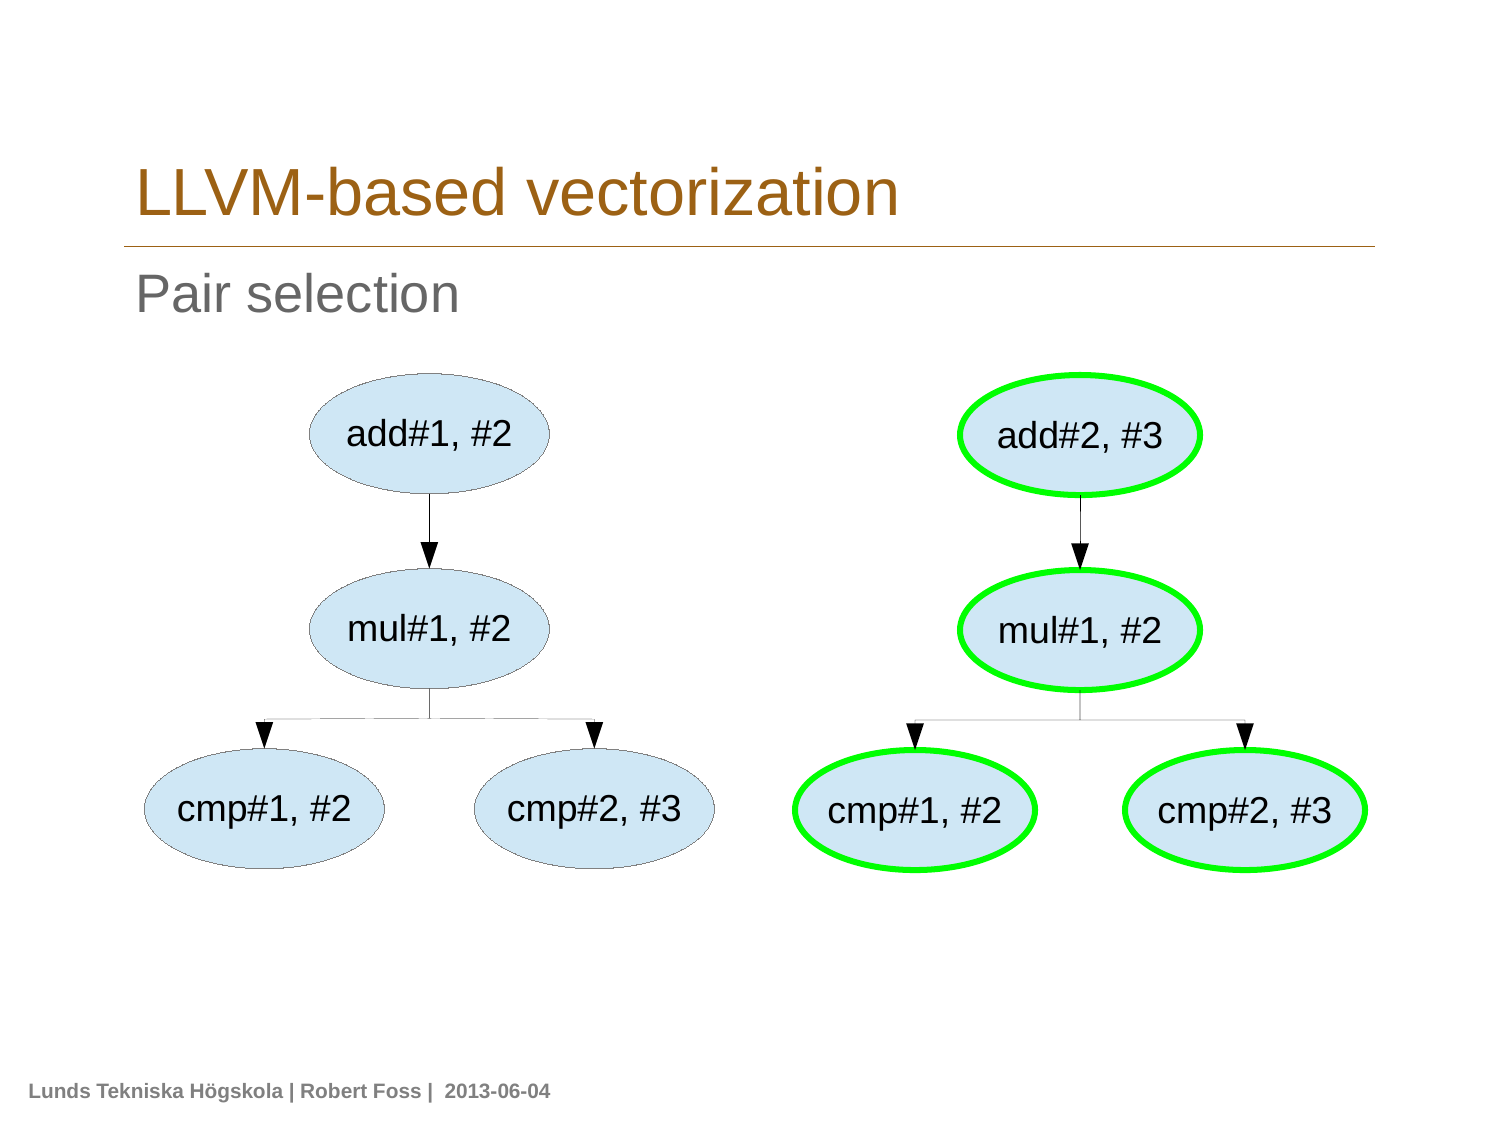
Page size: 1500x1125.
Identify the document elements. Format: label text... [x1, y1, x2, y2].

text_box mul#1, #2 [960, 570, 1201, 691]
title LLVM-based vectorization [120, 120, 1500, 258]
text_box add#1, #2 [309, 373, 550, 494]
text_box cmp#1, #2 [144, 748, 385, 869]
text_box mul#1, #2 [309, 568, 550, 689]
title Pair selection [120, 238, 1035, 344]
text_box cmp#2, #3 [474, 748, 715, 869]
text_box cmp#1, #2 [795, 750, 1036, 871]
text_box add#2, #3 [960, 375, 1201, 496]
text_box cmp#2, #3 [1125, 750, 1366, 871]
